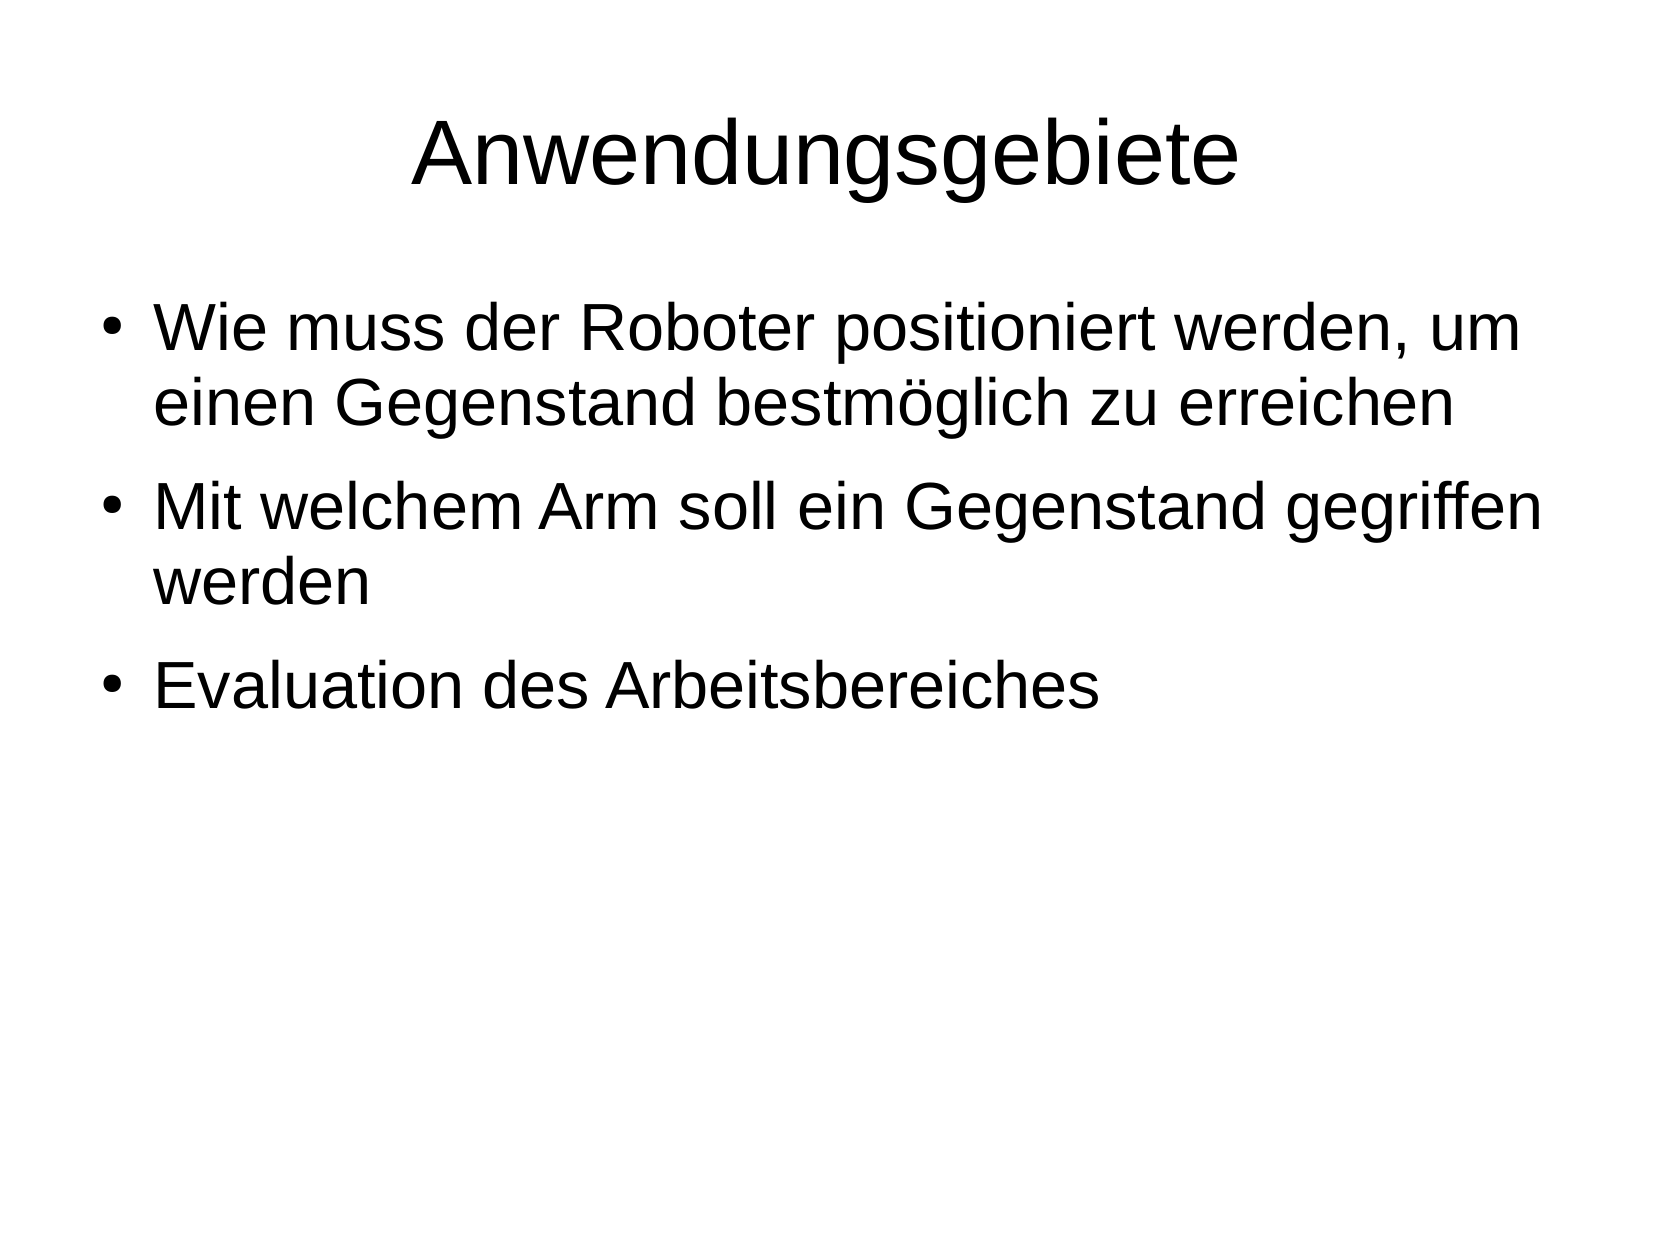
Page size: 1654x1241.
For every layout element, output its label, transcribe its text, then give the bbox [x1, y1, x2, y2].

list Wie muss der Roboter positioniert werden, um einen Gegenstand bestmöglich zu erreichen Mit welchem Arm soll ein Gegenstand gegriffen werden Evaluation des Arbeitsbereiches [82, 290, 1571, 724]
title Anwendungsgebiete [82, 49, 1571, 257]
